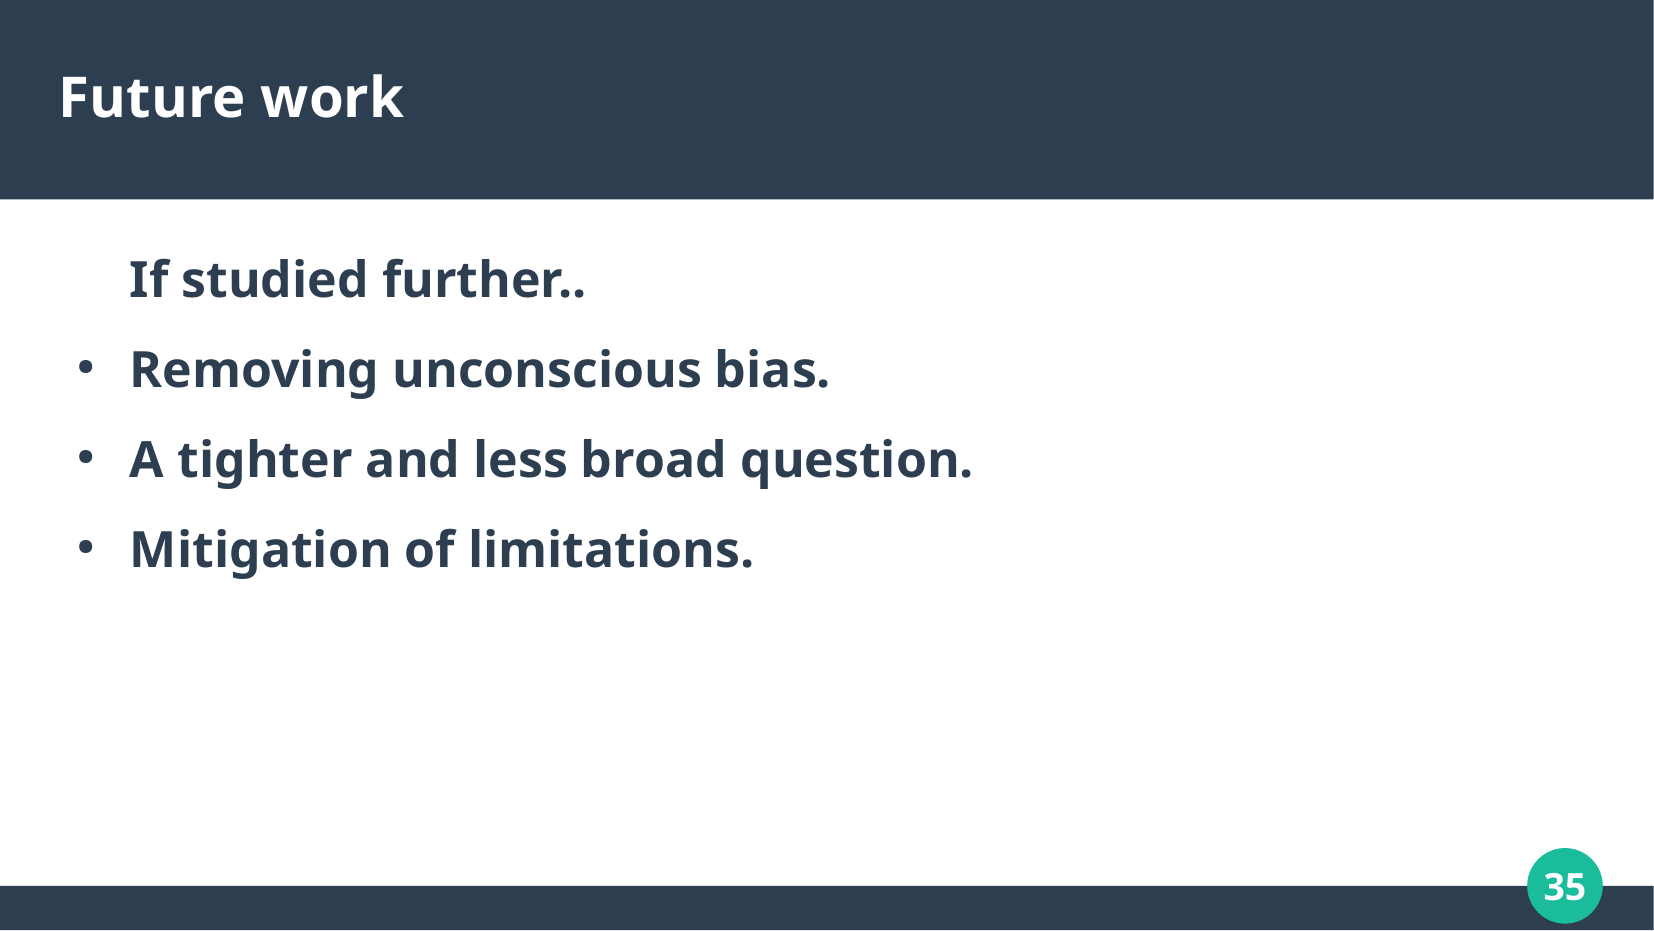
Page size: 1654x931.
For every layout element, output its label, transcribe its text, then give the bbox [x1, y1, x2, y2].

title Future work [59, 37, 1595, 155]
list If studied further.. Removing unconscious bias. A tighter and less broad question. Mitigation of limitations. [59, 243, 1595, 864]
